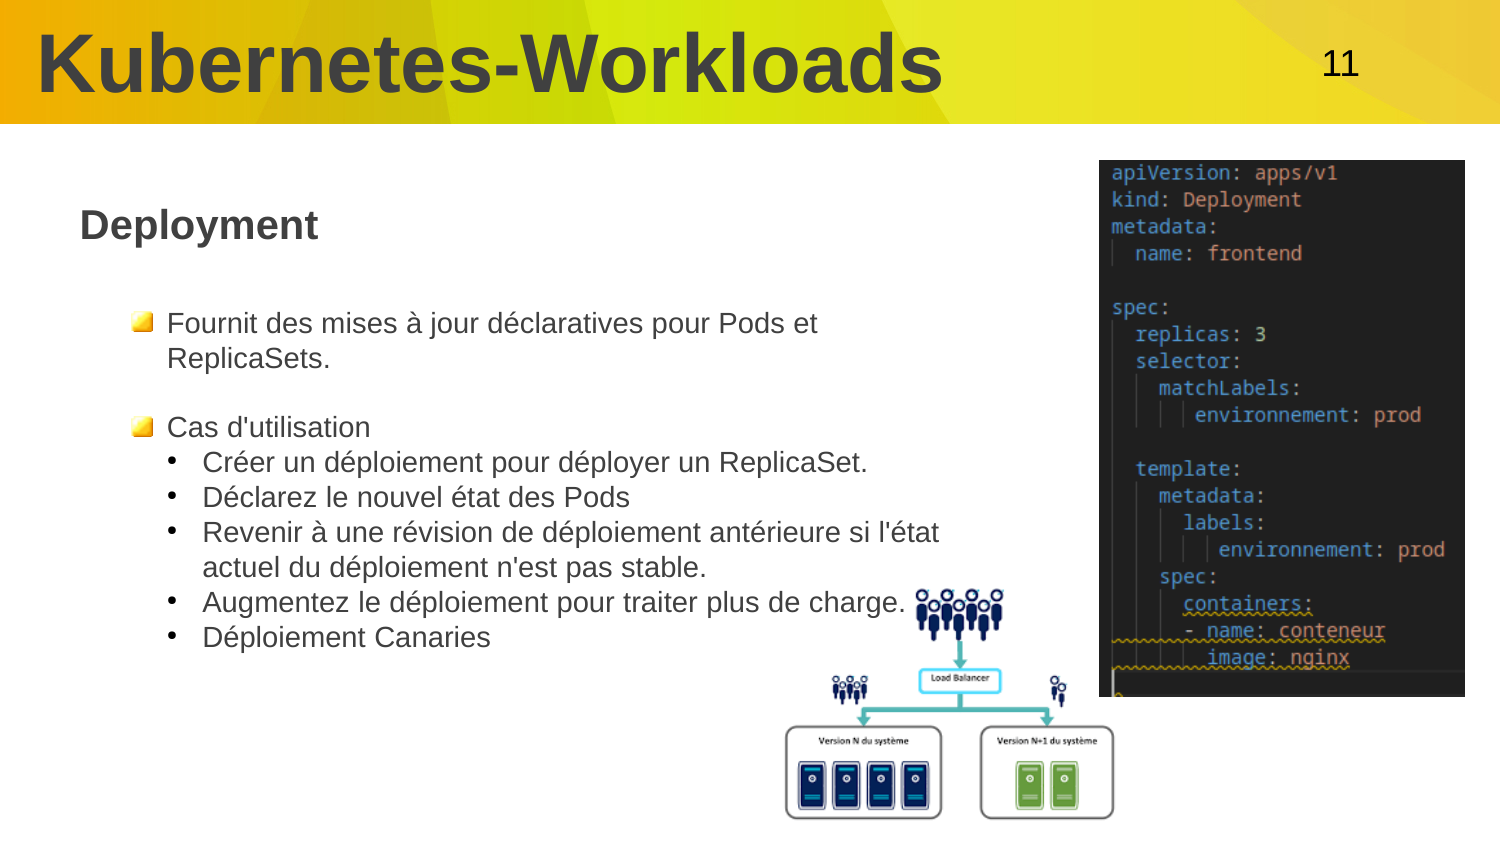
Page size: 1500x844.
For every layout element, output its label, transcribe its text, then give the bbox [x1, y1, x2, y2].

text_box Deployment [64, 185, 1099, 261]
text_box Kubernetes-Workloads [0, 0, 1498, 130]
picture [0, 106, 1500, 844]
text_box Fournit des mises à jour déclaratives pour Pods et ReplicaSets. Cas d'utilisation Créer un déploiement pour déployer un ReplicaSet. Déclarez le nouvel état des Pods Revenir à une révision de déploiement antérieure si l'état actuel du déploiement n'est pas stable. Augmentez le déploiement pour traiter plus de charge. Déploiement Canaries [66, 296, 981, 839]
text_box <numéro> [1306, 35, 1500, 106]
